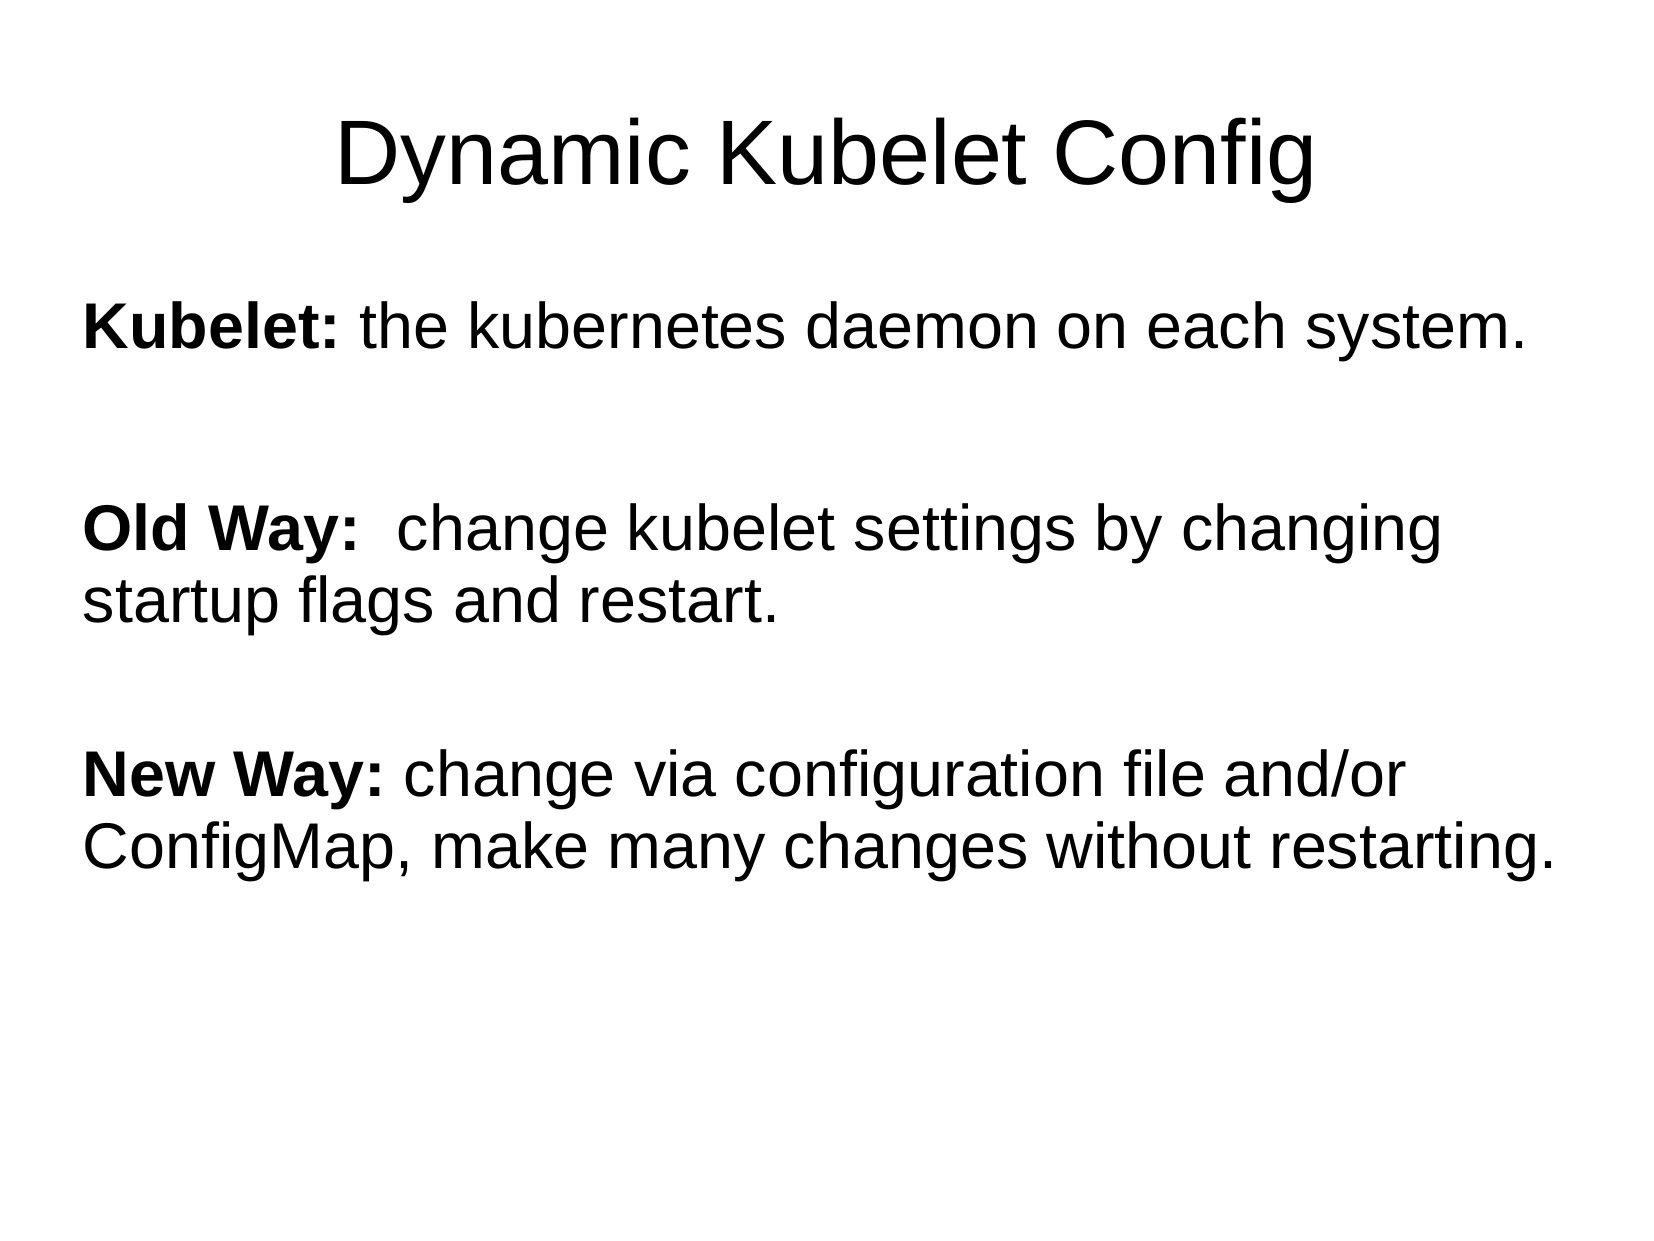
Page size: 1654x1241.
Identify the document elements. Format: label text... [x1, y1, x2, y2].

list Kubelet: the kubernetes daemon on each system. Old Way: change kubelet settings by changing startup flags and restart. New Way: change via configuration file and/or ConfigMap, make many changes without restarting. [82, 290, 1571, 1010]
title Dynamic Kubelet Config [82, 49, 1571, 257]
